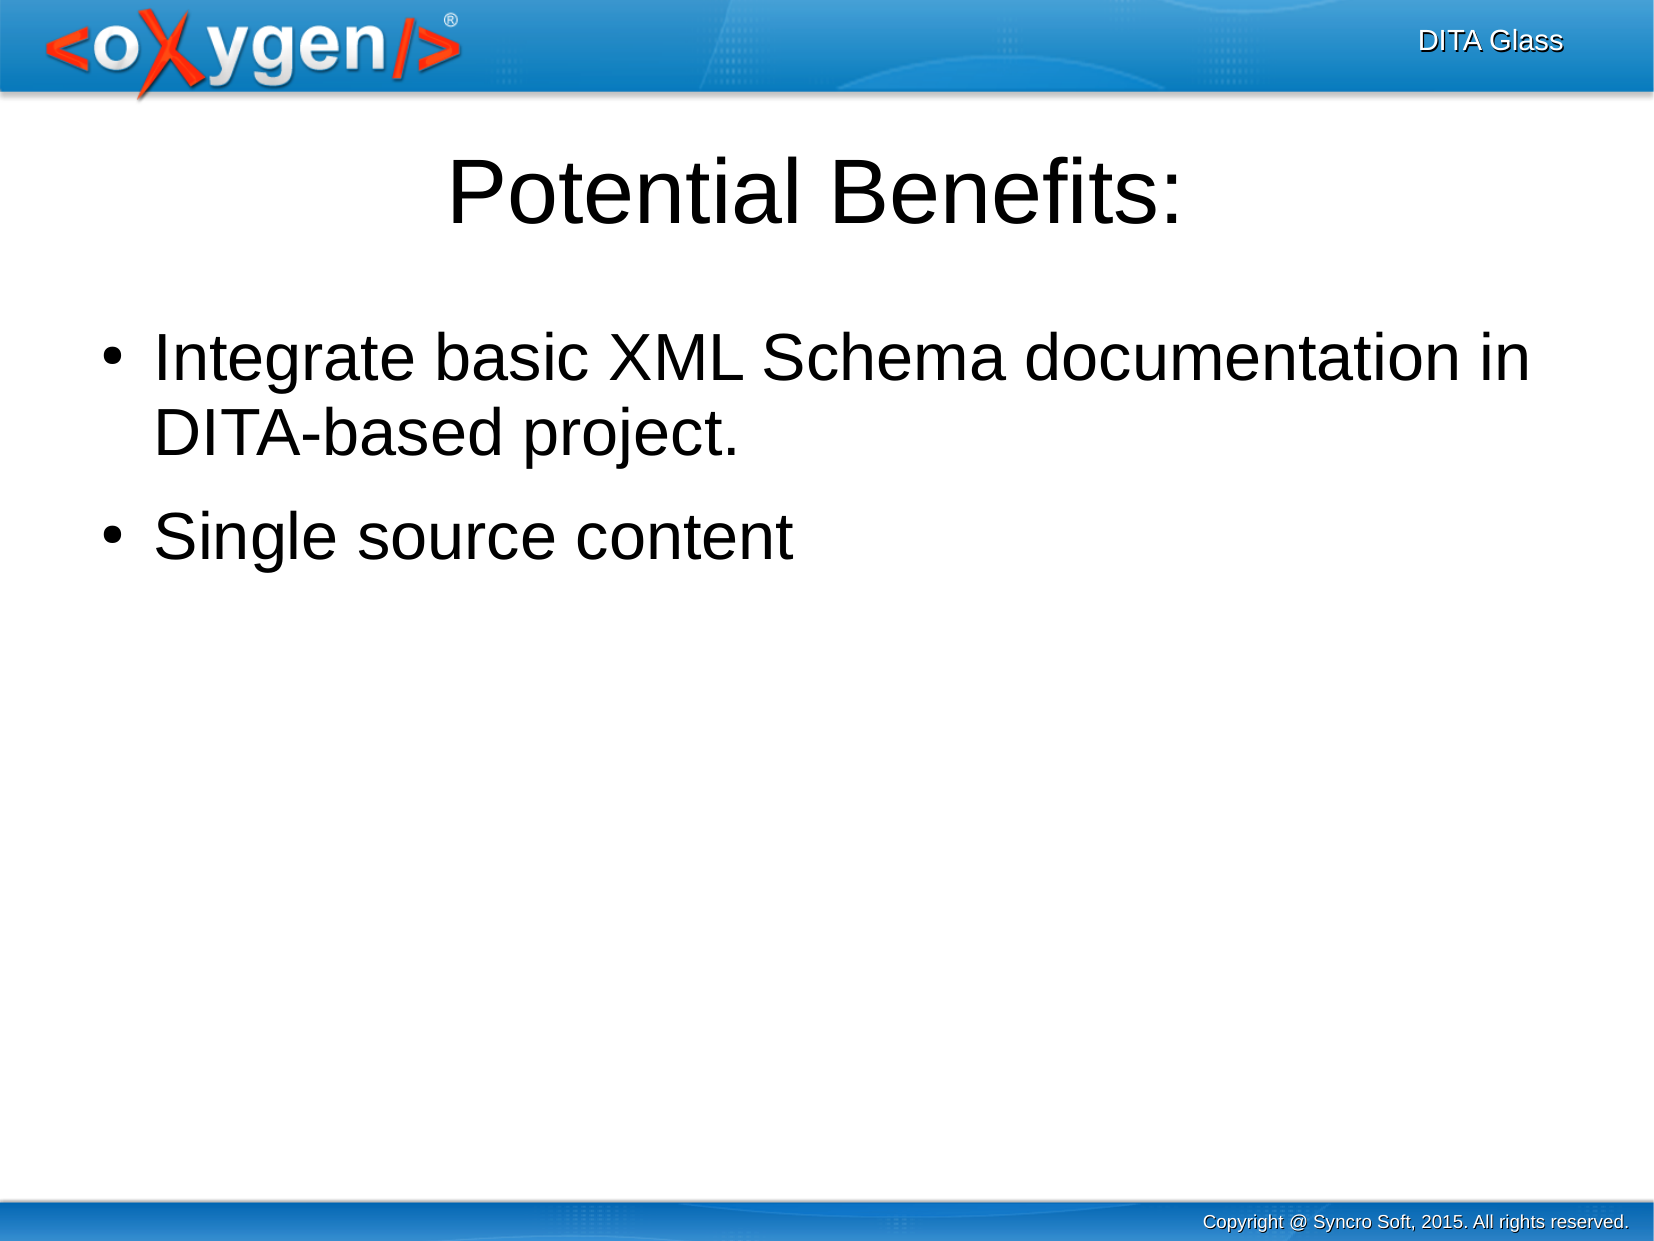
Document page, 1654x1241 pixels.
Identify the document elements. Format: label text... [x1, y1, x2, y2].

list Integrate basic XML Schema documentation in DITA-based project. Single source content [82, 319, 1561, 1171]
picture [0, 0, 1654, 109]
picture [0, 1195, 1654, 1241]
title Potential Benefits: [82, 78, 1550, 304]
